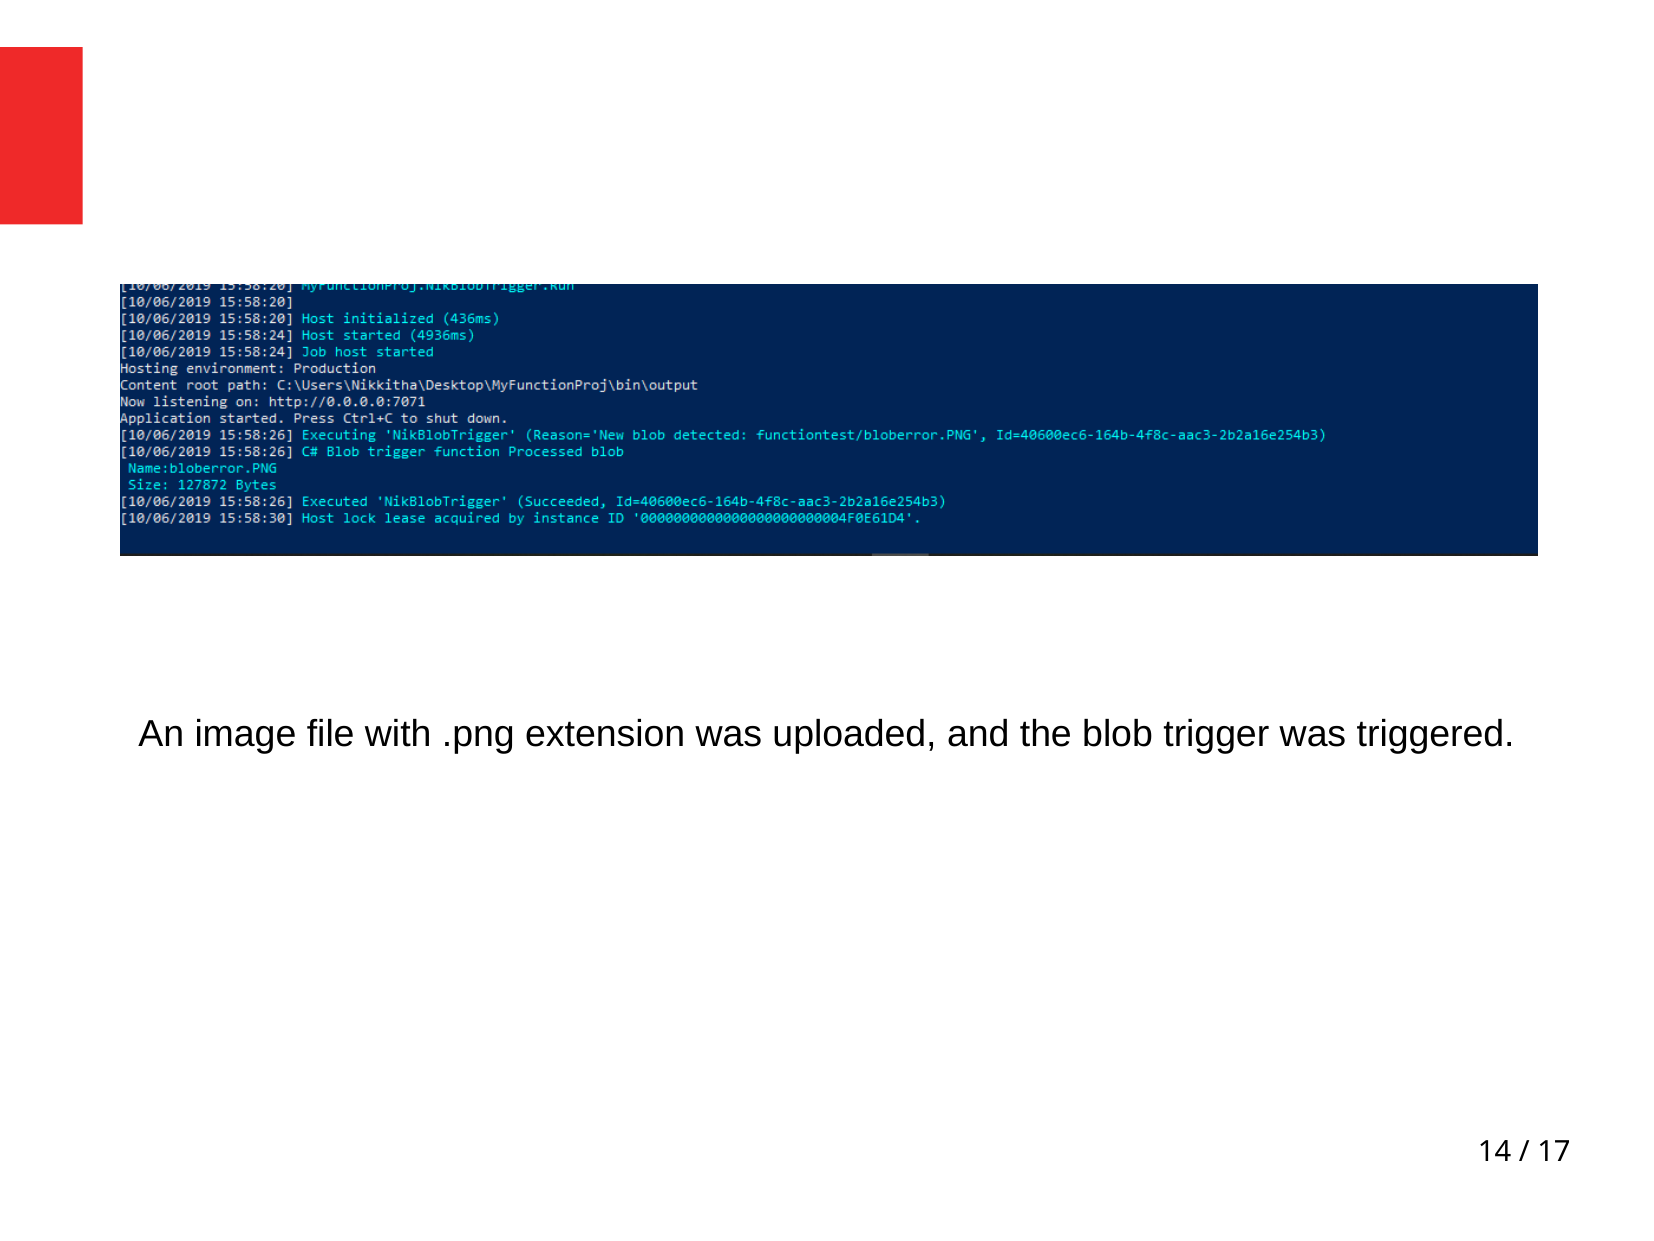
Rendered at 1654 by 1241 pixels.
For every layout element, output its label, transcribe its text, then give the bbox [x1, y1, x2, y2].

picture [511, 284, 527, 288]
picture [120, 284, 1538, 556]
text_box An image file with .png extension was uploaded, and the blob trigger was triggered. [123, 705, 1531, 762]
